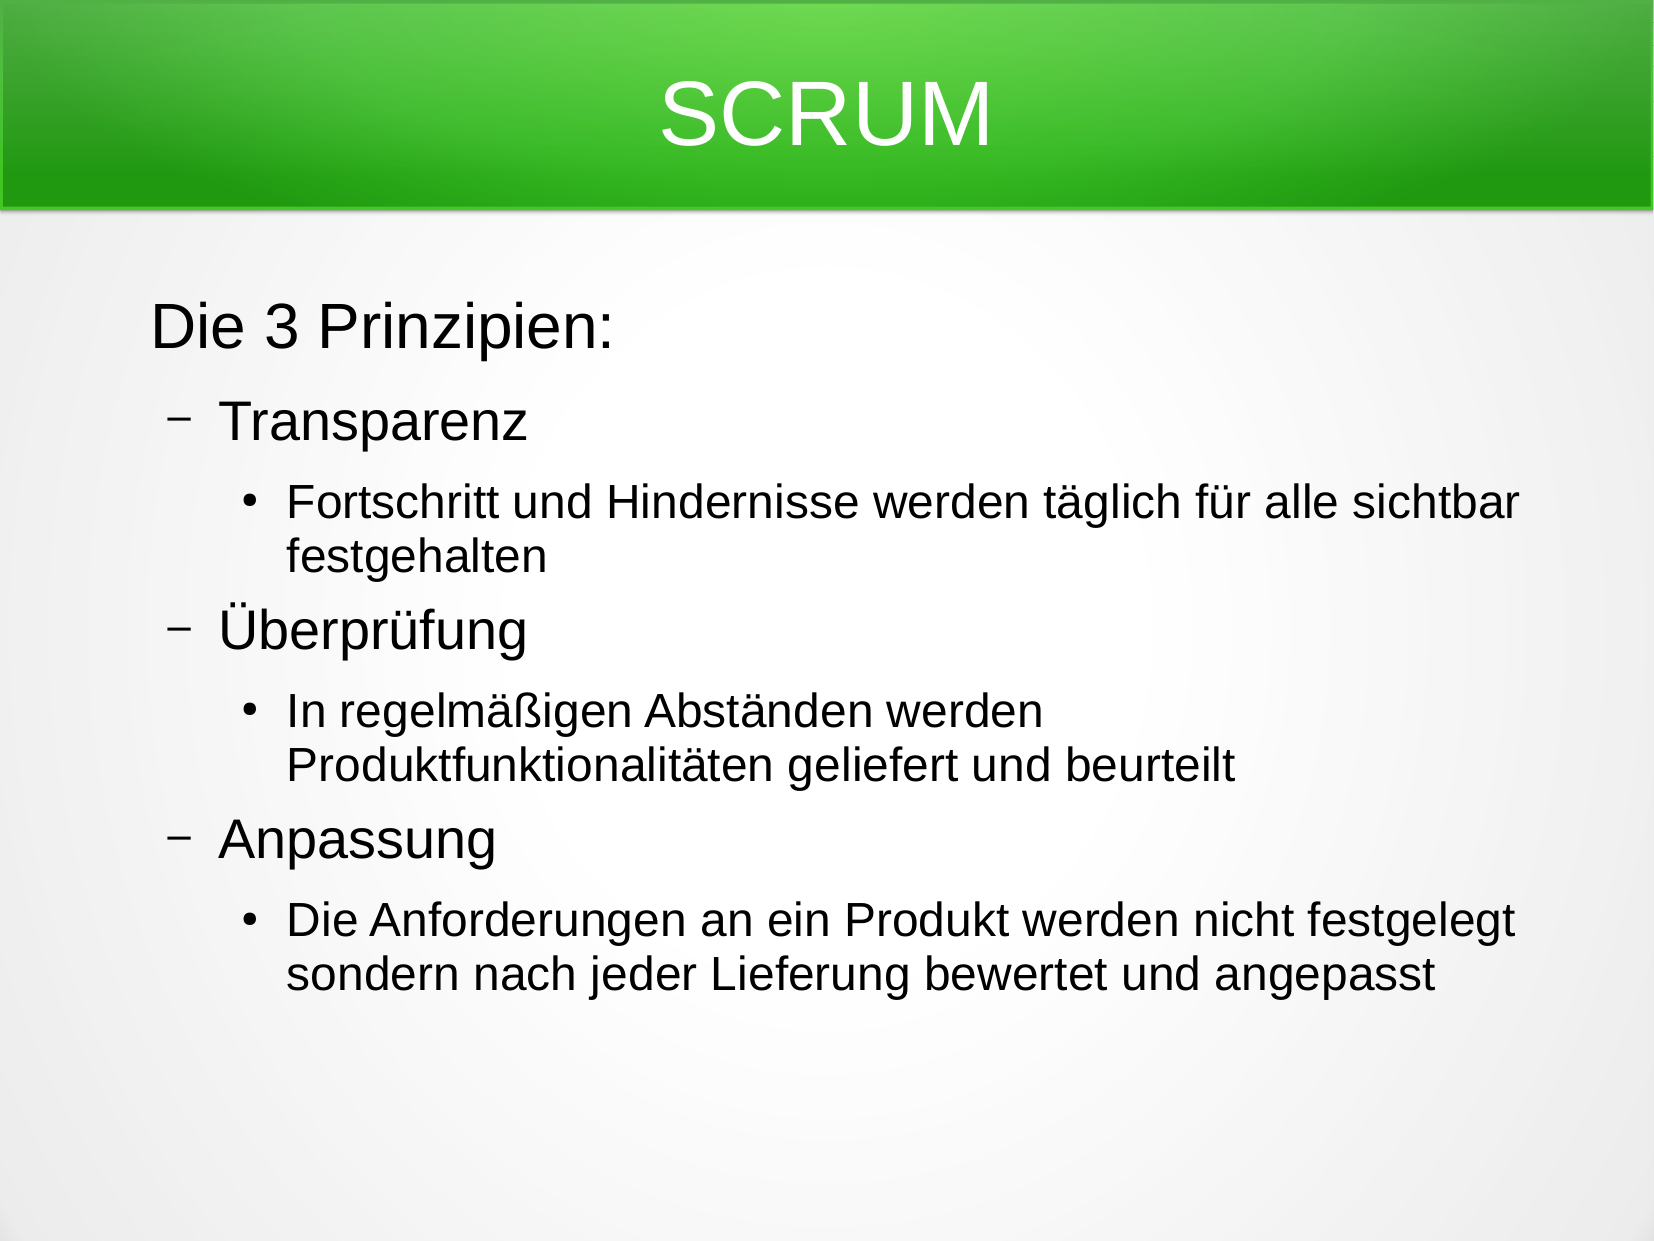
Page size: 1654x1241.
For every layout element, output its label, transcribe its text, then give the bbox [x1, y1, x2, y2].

list Die 3 Prinzipien: Transparenz Fortschritt und Hindernisse werden täglich für alle sichtbar festgehalten Überprüfung In regelmäßigen Abständen werden Produktfunktionalitäten geliefert und beurteilt Anpassung Die Anforderungen an ein Produkt werden nicht festgelegt sondern nach jeder Lieferung bewertet und angepasst [82, 290, 1538, 1010]
title SCRUM [82, 49, 1571, 179]
